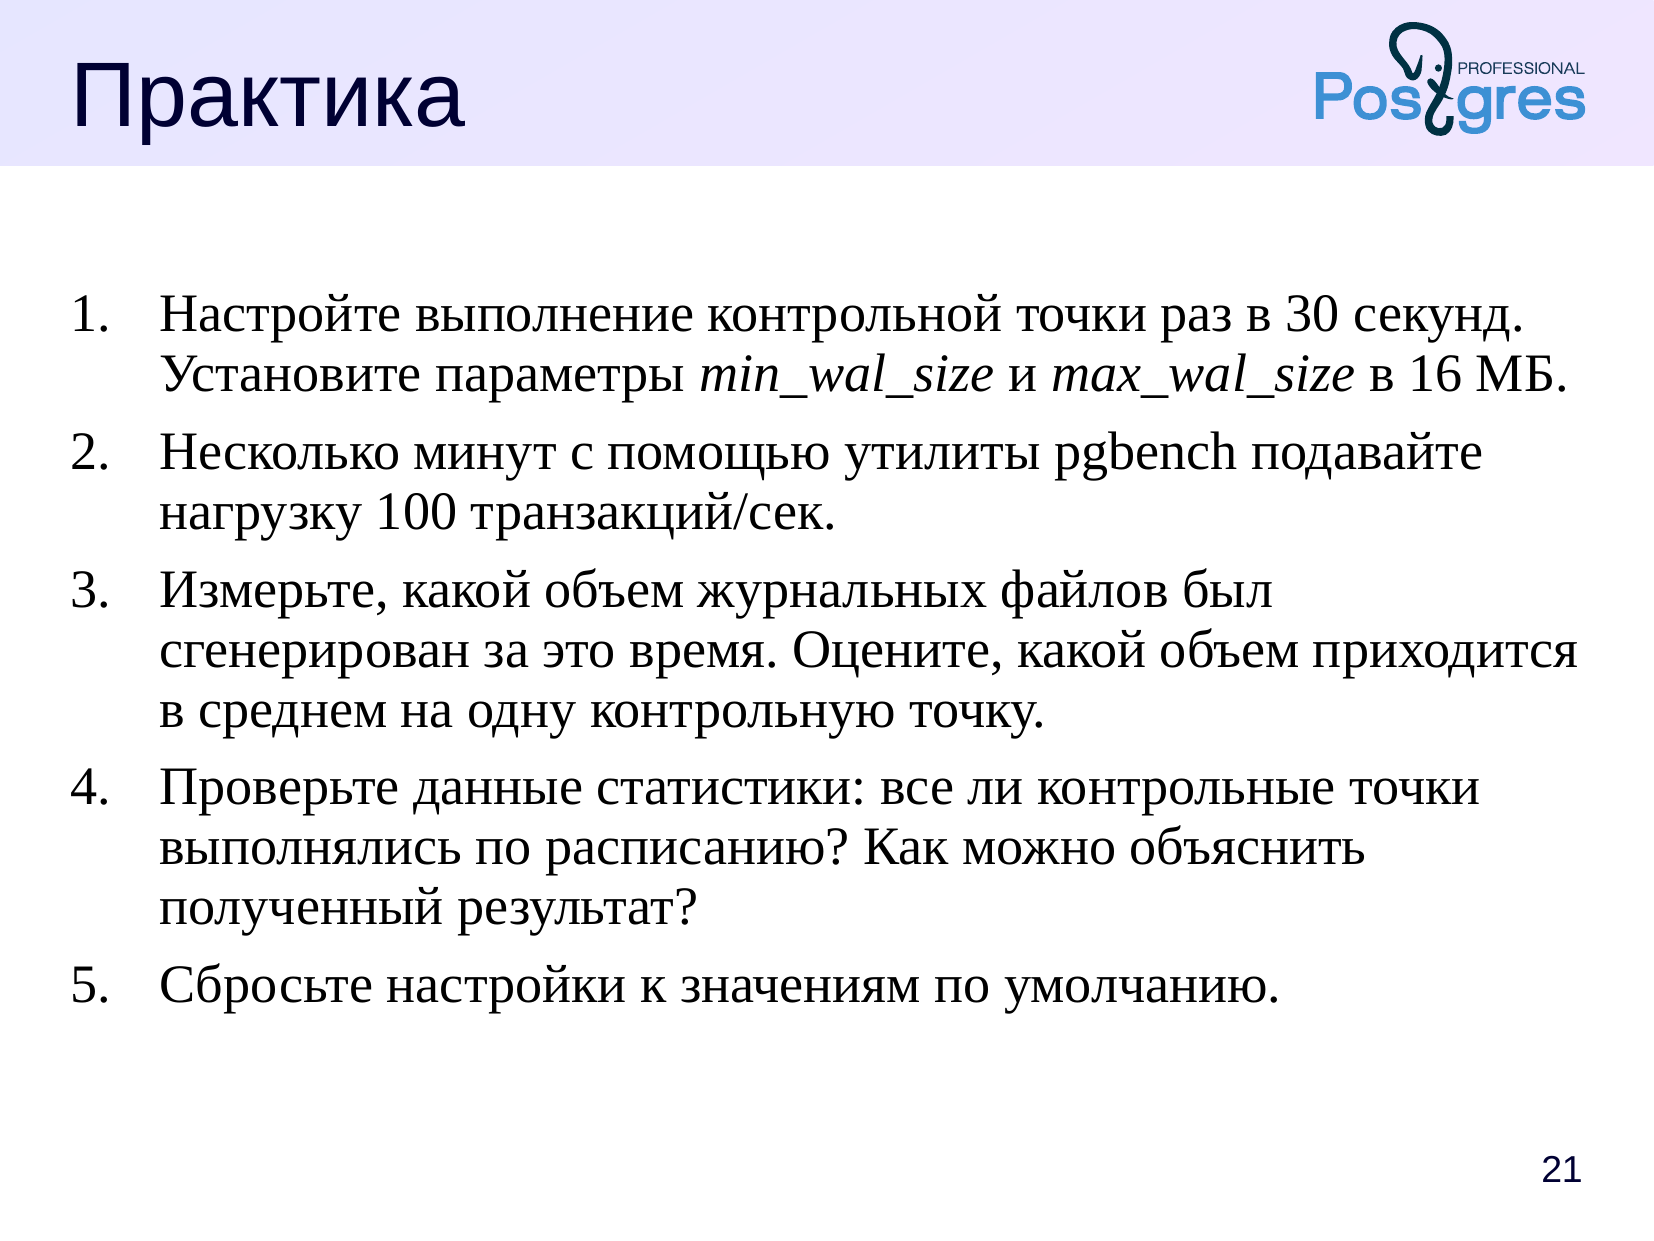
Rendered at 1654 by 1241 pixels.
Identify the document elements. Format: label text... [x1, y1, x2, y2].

title Практика [70, 43, 1241, 147]
list Настройте выполнение контрольной точки раз в 30 секунд. Установите параметры min_wal_size и max_wal_size в 16 МБ. Несколько минут c помощью утилиты pgbench подавайте нагрузку 100 транзакций/сек. Измерьте, какой объем журнальных файлов был сгенерирован за это время. Оцените, какой объем приходится в среднем на одну контрольную точку. Проверьте данные статистики: все ли контрольные точки выполнялись по расписанию? Как можно объяснить полученный результат? Сбросьте настройки к значениям по умолчанию. [70, 283, 1583, 1134]
